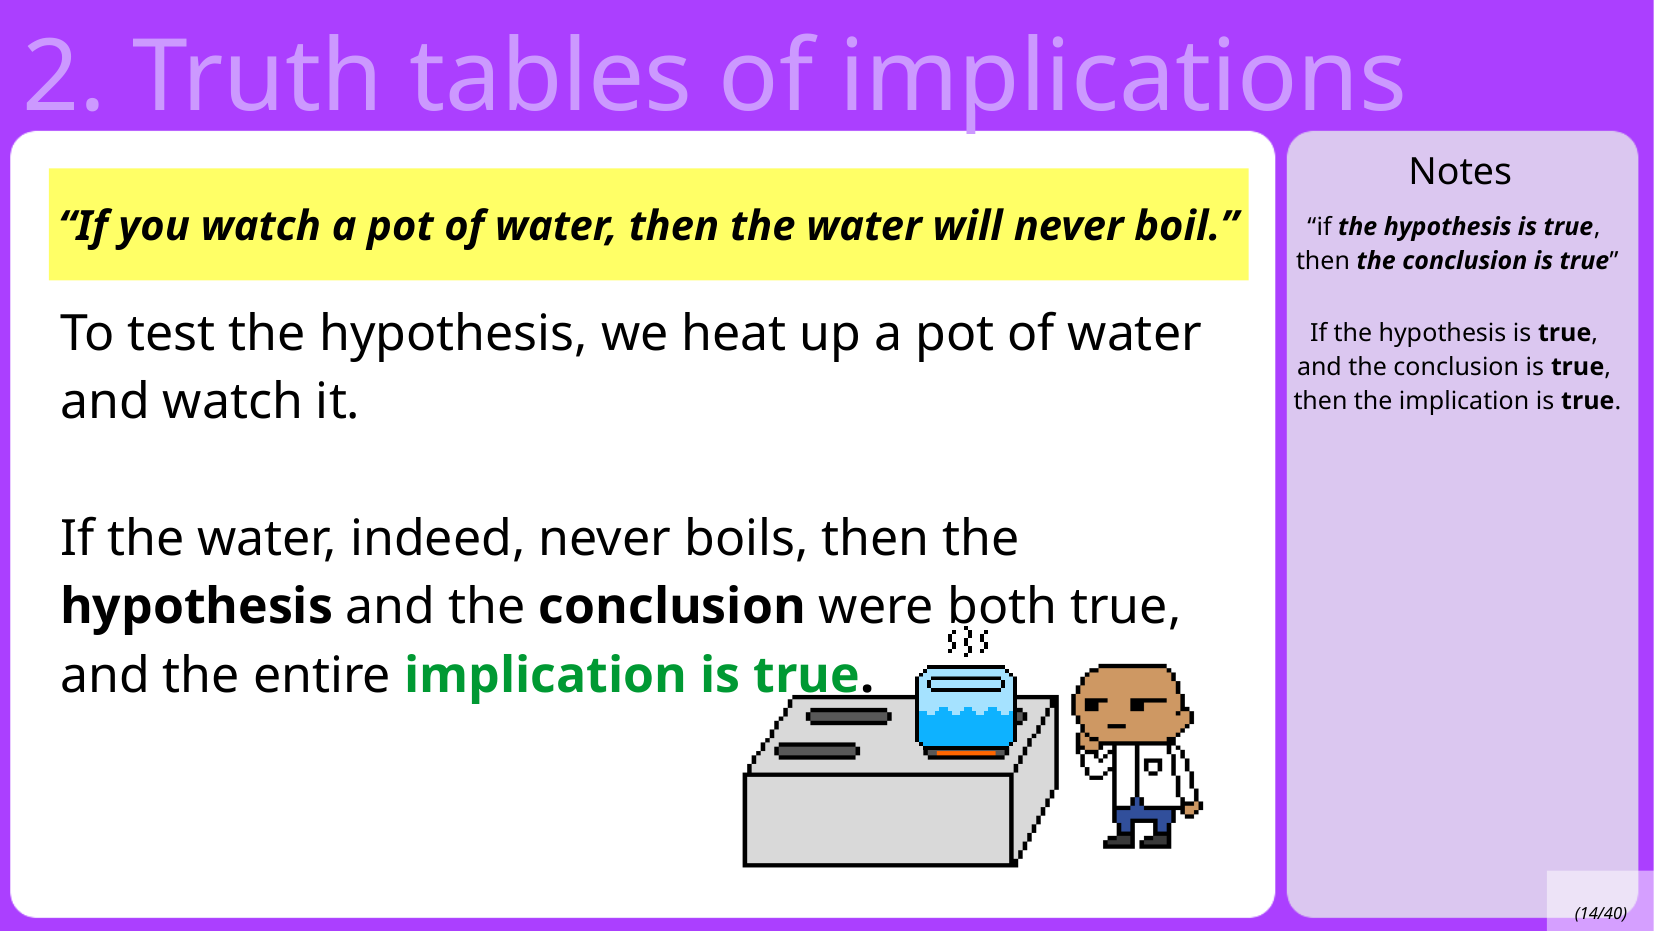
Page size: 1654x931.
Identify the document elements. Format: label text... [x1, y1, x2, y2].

text_box Notes [1546, 870, 1654, 877]
picture [0, 0, 1654, 931]
text_box If the hypothesis is true, and the conclusion is true, then the implication is true. [1266, 314, 1649, 408]
text_box “if the hypothesis is true, then the conclusion is true” [1266, 196, 1648, 290]
text_box To test the hypothesis, we heat up a pot of water and watch it. If the water, indeed, never boils, then the hypothesis and the conclusion were both true, and the entire implication is true. [60, 297, 1250, 634]
text_box Notes [1290, 141, 1631, 196]
title 2. Truth tables of implications [22, 13, 1511, 130]
text_box (<number>/40) [1546, 877, 1654, 931]
text_box “If you watch a pot of water, then the water will never boil.” [48, 168, 1249, 281]
